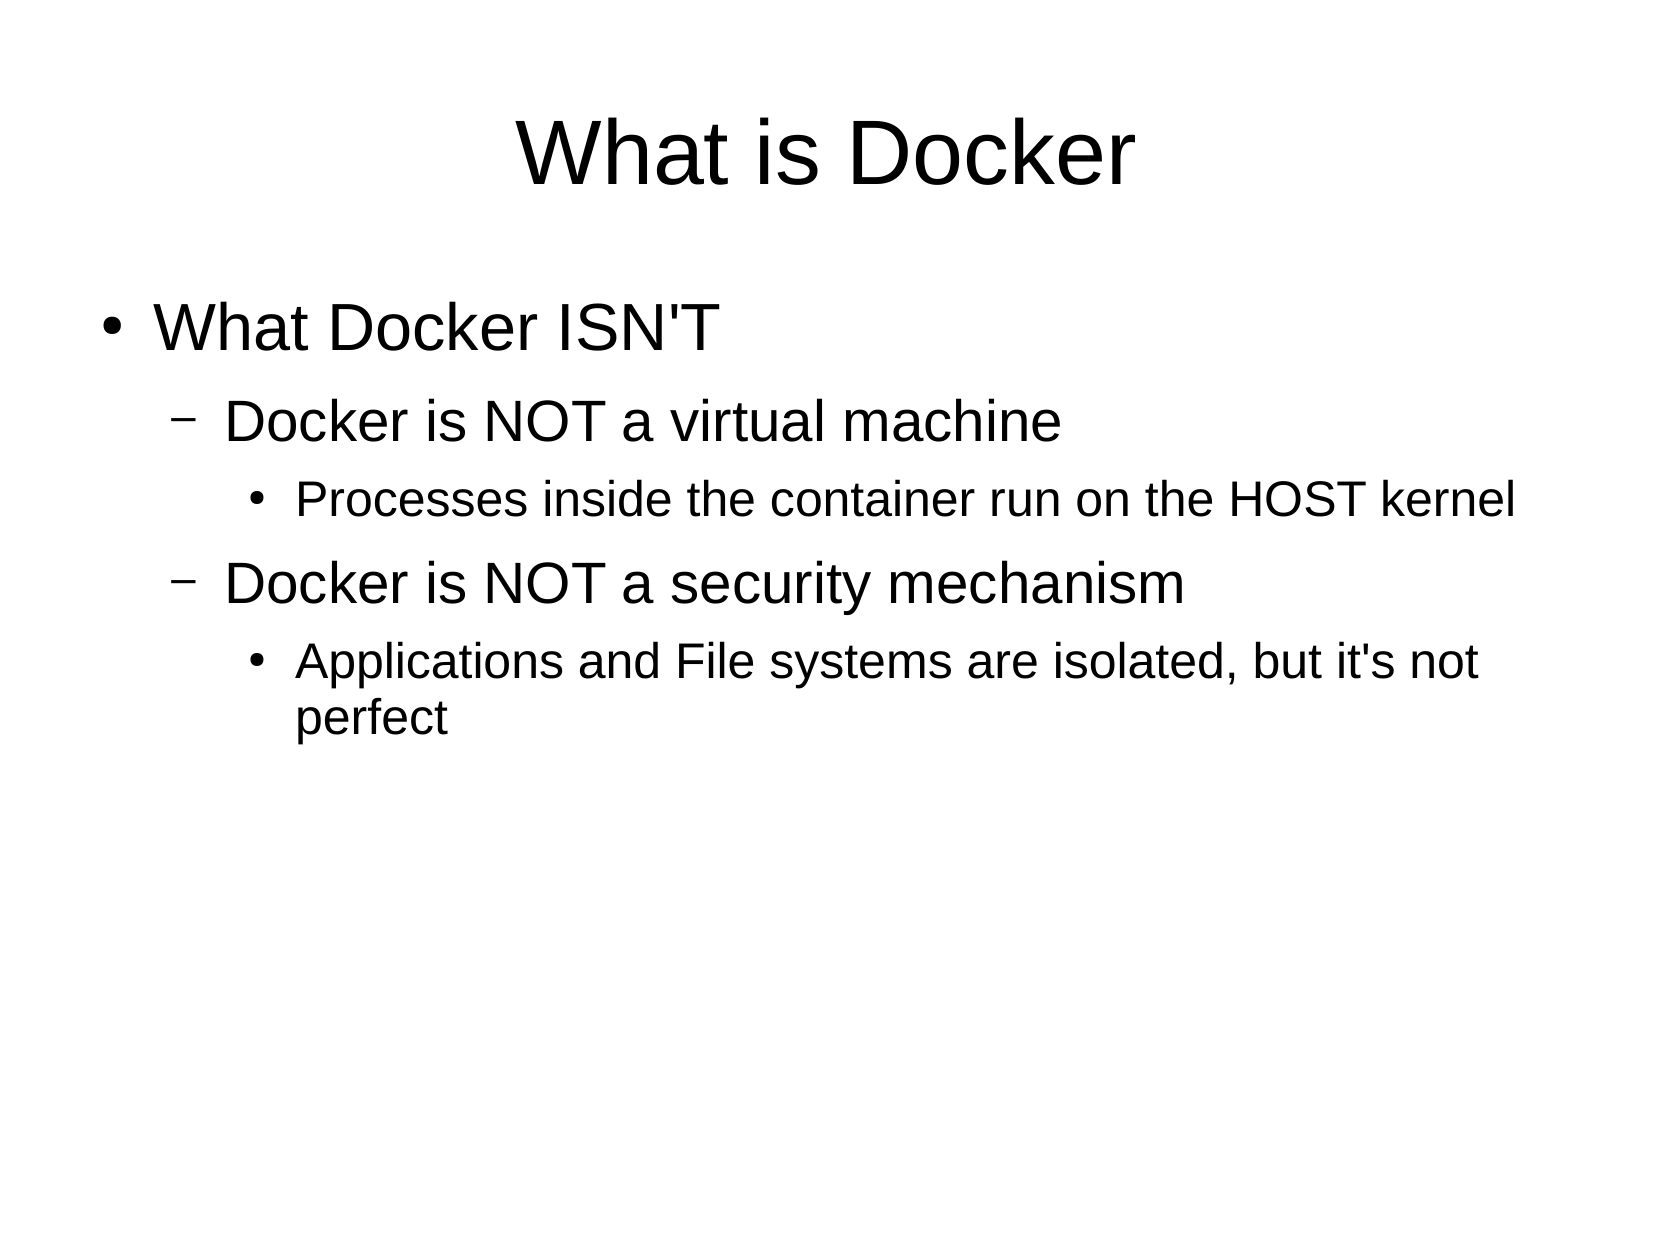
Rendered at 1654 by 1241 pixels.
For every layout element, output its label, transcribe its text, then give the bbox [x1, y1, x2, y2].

list What Docker ISN'T Docker is NOT a virtual machine Processes inside the container run on the HOST kernel Docker is NOT a security mechanism Applications and File systems are isolated, but it's not perfect [82, 290, 1571, 1010]
title What is Docker [82, 49, 1571, 257]
